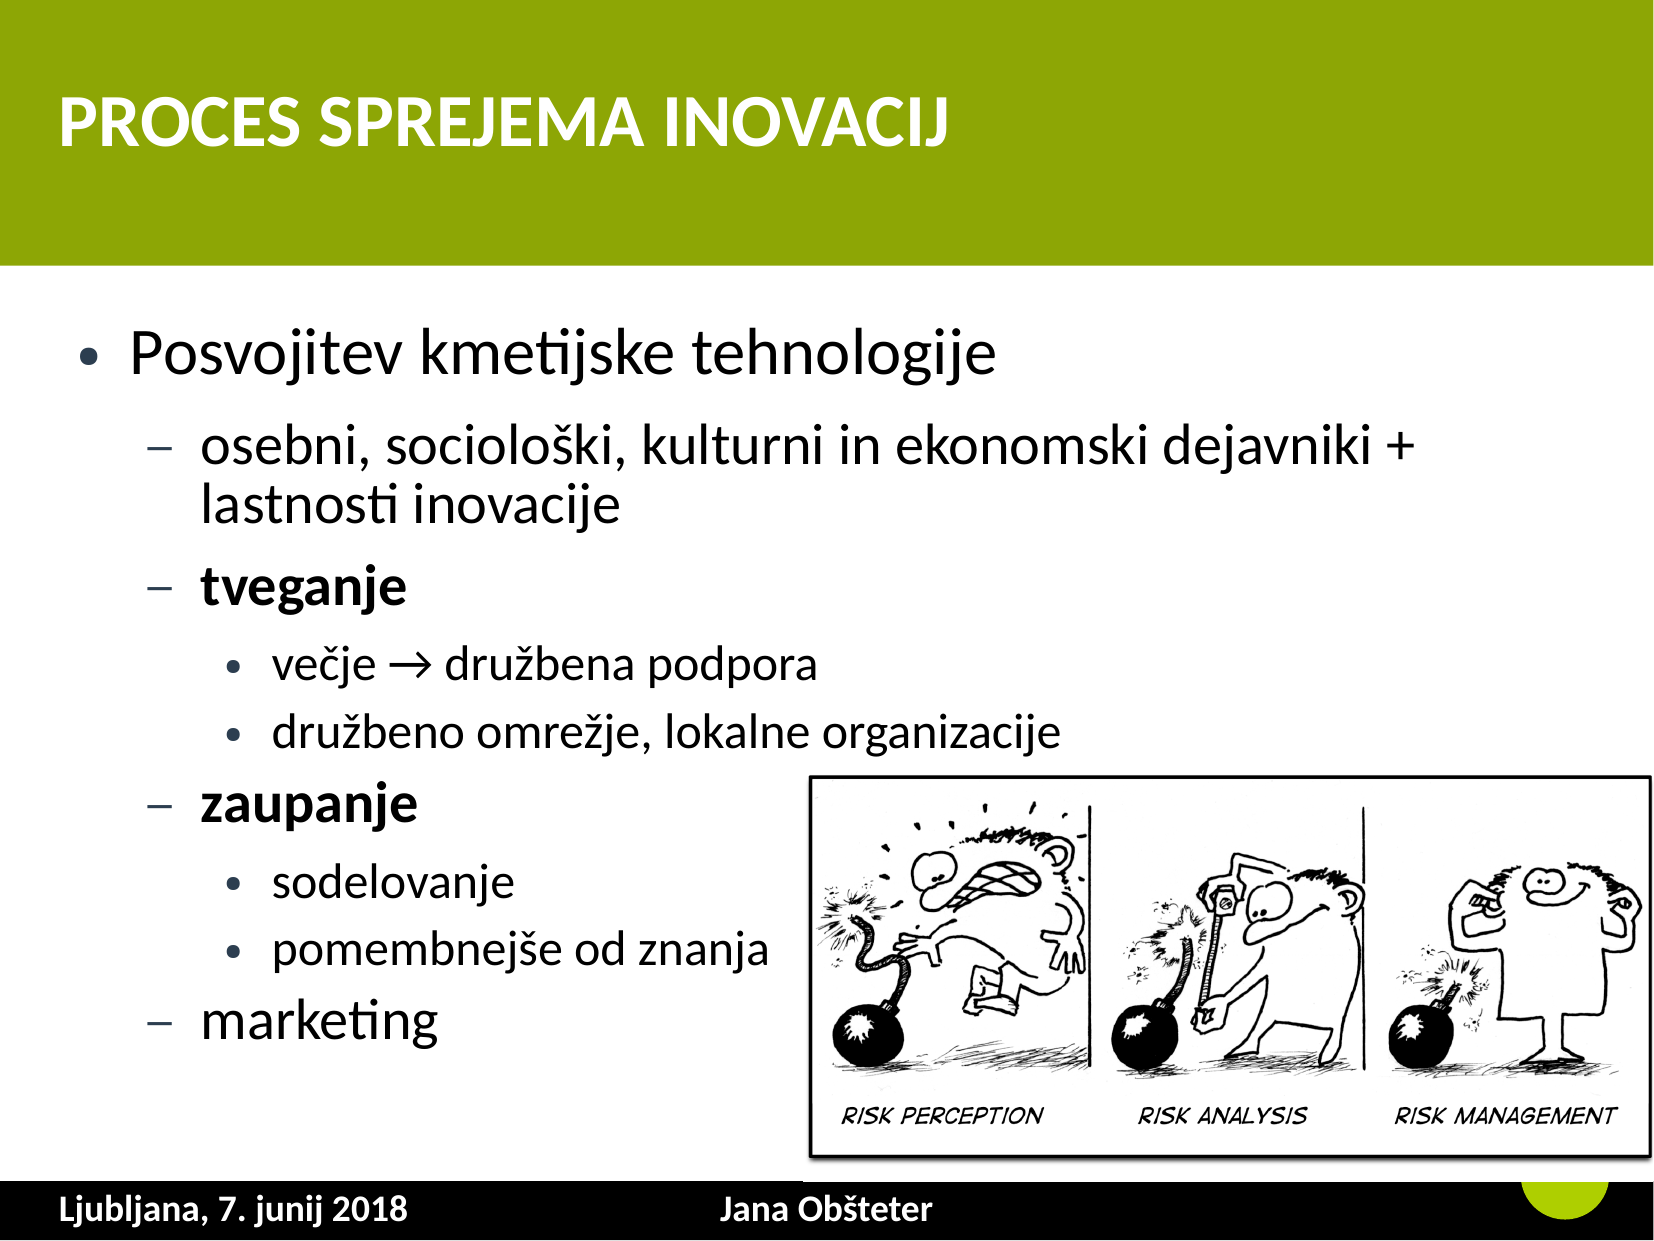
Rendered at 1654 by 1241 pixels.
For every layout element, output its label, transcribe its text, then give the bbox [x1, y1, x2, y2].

title PROCES SPREJEMA INOVACIJ [59, 49, 1595, 207]
list Posvojitev kmetijske tehnologije osebni, sociološki, kulturni in ekonomski dejavniki + lastnosti inovacije tveganje večje → družbena podpora družbeno omrežje, lokalne organizacije zaupanje sodelovanje pomembnejše od znanja marketing [59, 324, 1595, 1152]
picture [803, 771, 1654, 1182]
